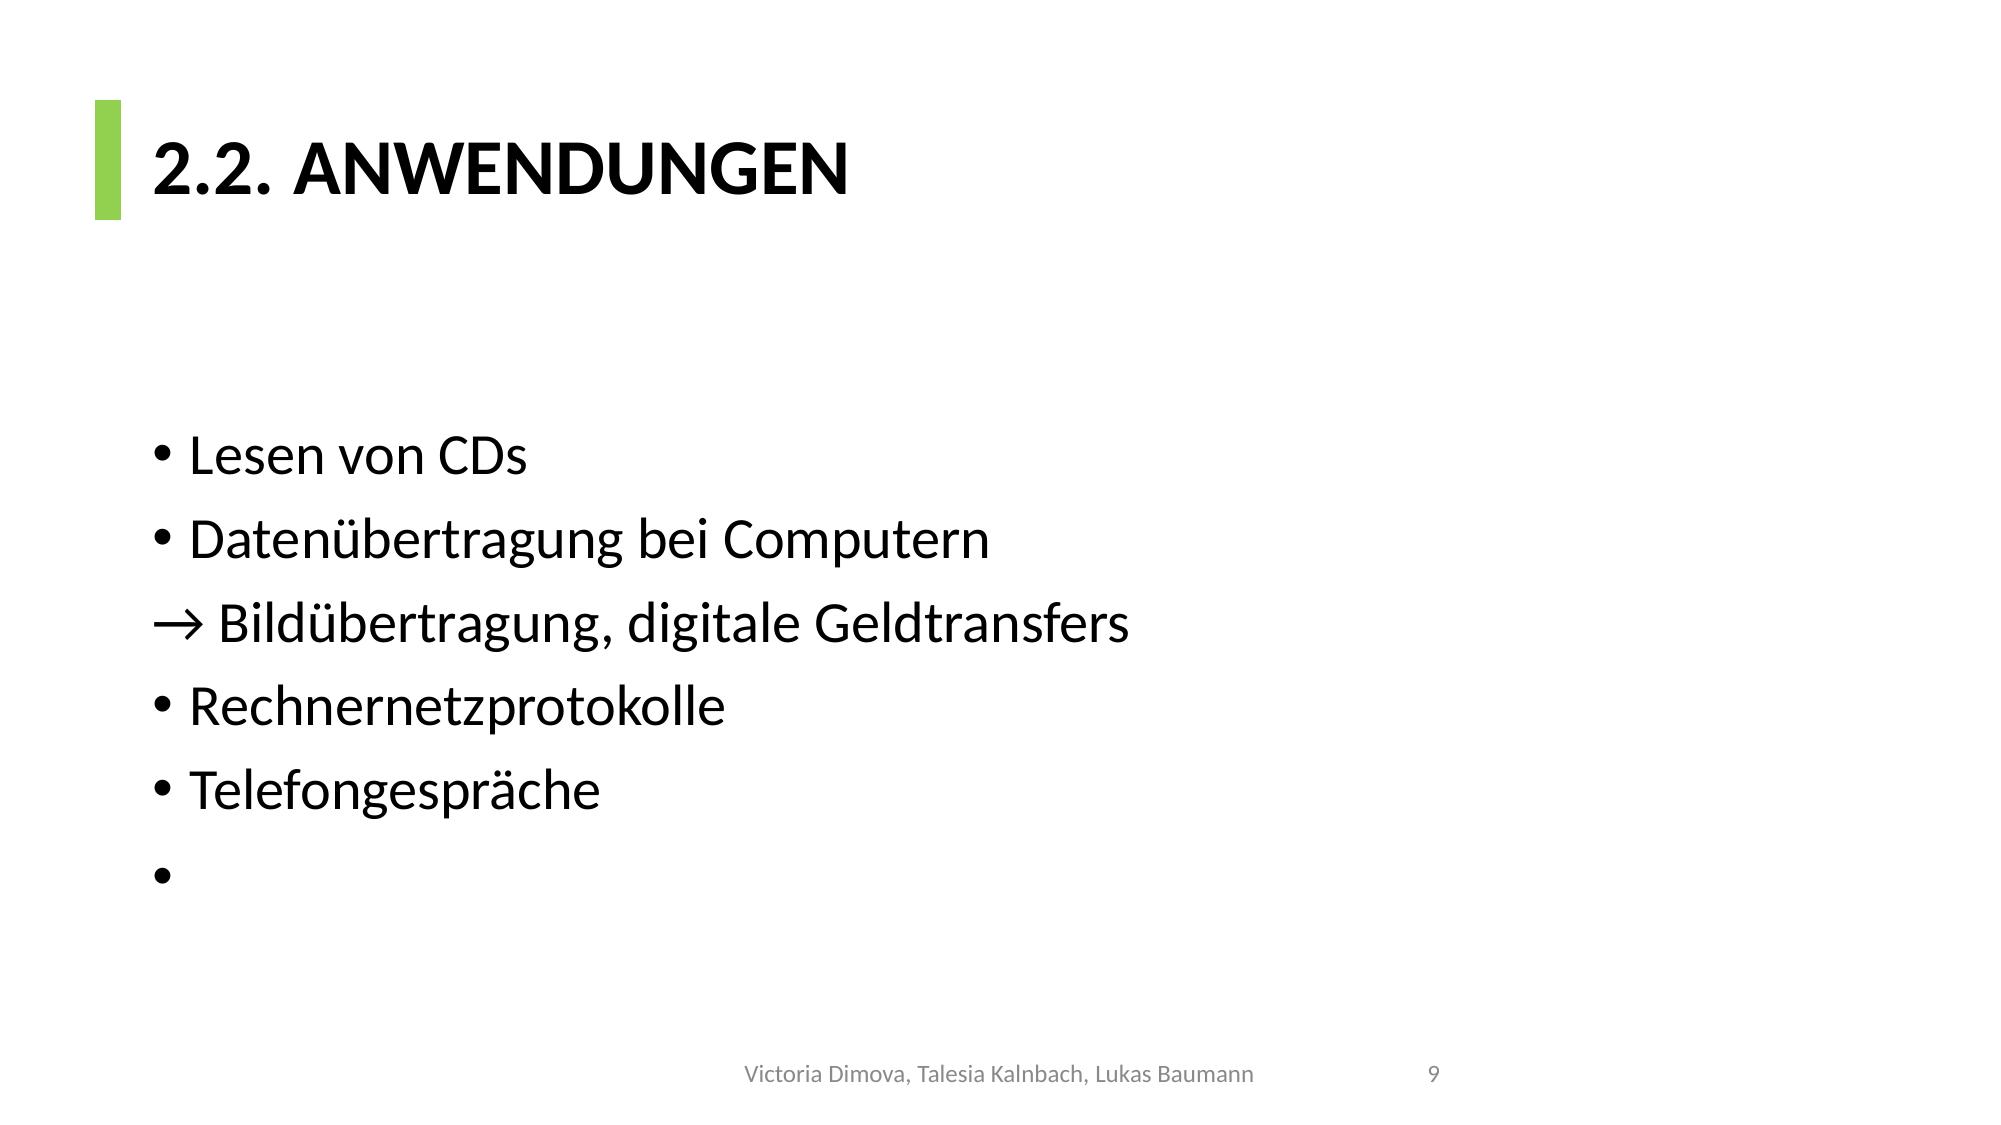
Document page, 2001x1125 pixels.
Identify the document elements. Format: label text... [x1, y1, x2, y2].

text_box [96, 101, 120, 219]
text_box 9 [1412, 1042, 1863, 1103]
list Lesen von CDs Datenübertragung bei Computern → Bildübertragung, digitale Geldtransfers Rechnernetzprotokolle Telefongespräche [137, 416, 1936, 904]
title 2.2. ANWENDUNGEN [137, 59, 1863, 278]
text_box Victoria Dimova, Talesia Kalnbach, Lukas Baumann [662, 1042, 1338, 1103]
